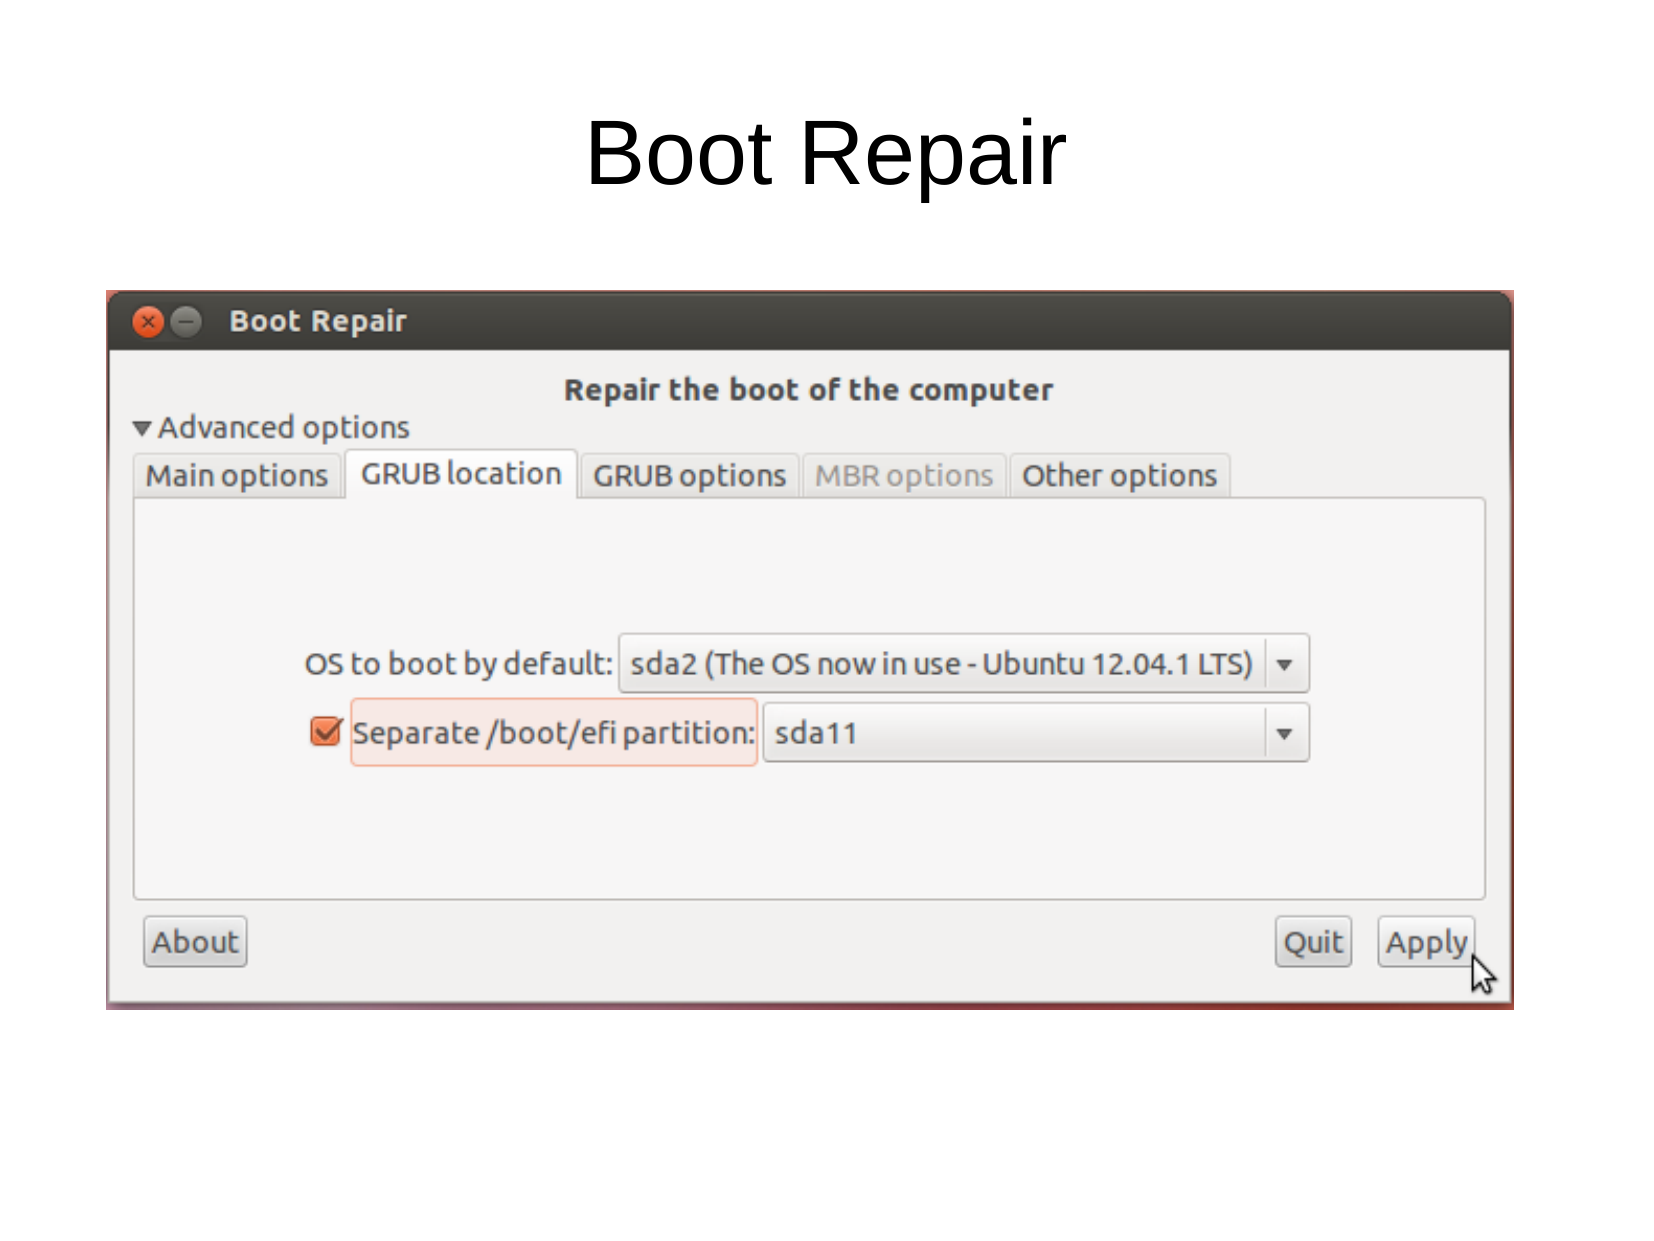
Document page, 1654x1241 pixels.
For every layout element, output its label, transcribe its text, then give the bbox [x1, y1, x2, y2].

picture [106, 290, 1514, 1010]
title Boot Repair [82, 49, 1571, 257]
